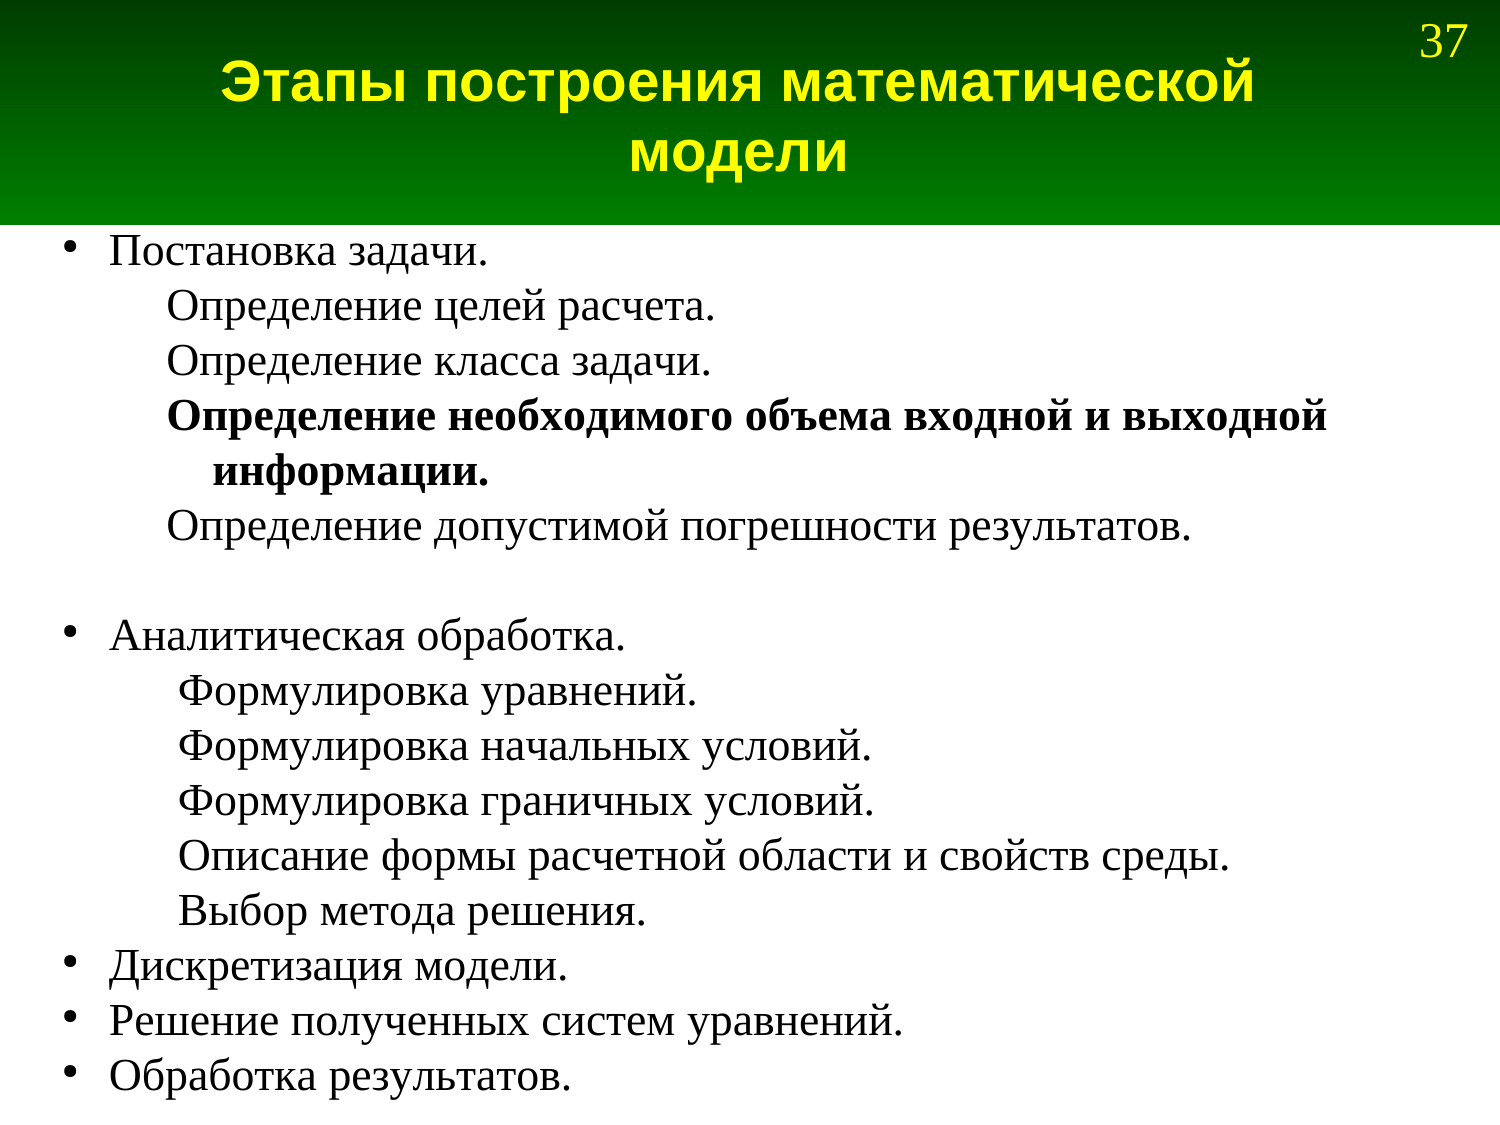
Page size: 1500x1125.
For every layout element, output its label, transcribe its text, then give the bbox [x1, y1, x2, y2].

text_box Постановка задачи. Определение целей расчета. Определение класса задачи. Определение необходимого объема входной и выходной информации. Определение допустимой погрешности результатов. Аналитическая обработка. Формулировка уравнений. Формулировка начальных условий. Формулировка граничных условий. Описание формы расчетной области и свойств среды. Выбор метода решения. Дискретизация модели. Решение полученных систем уравнений. Обработка результатов. [47, 212, 1477, 1125]
title Этапы построения математической модели [88, 18, 1389, 207]
